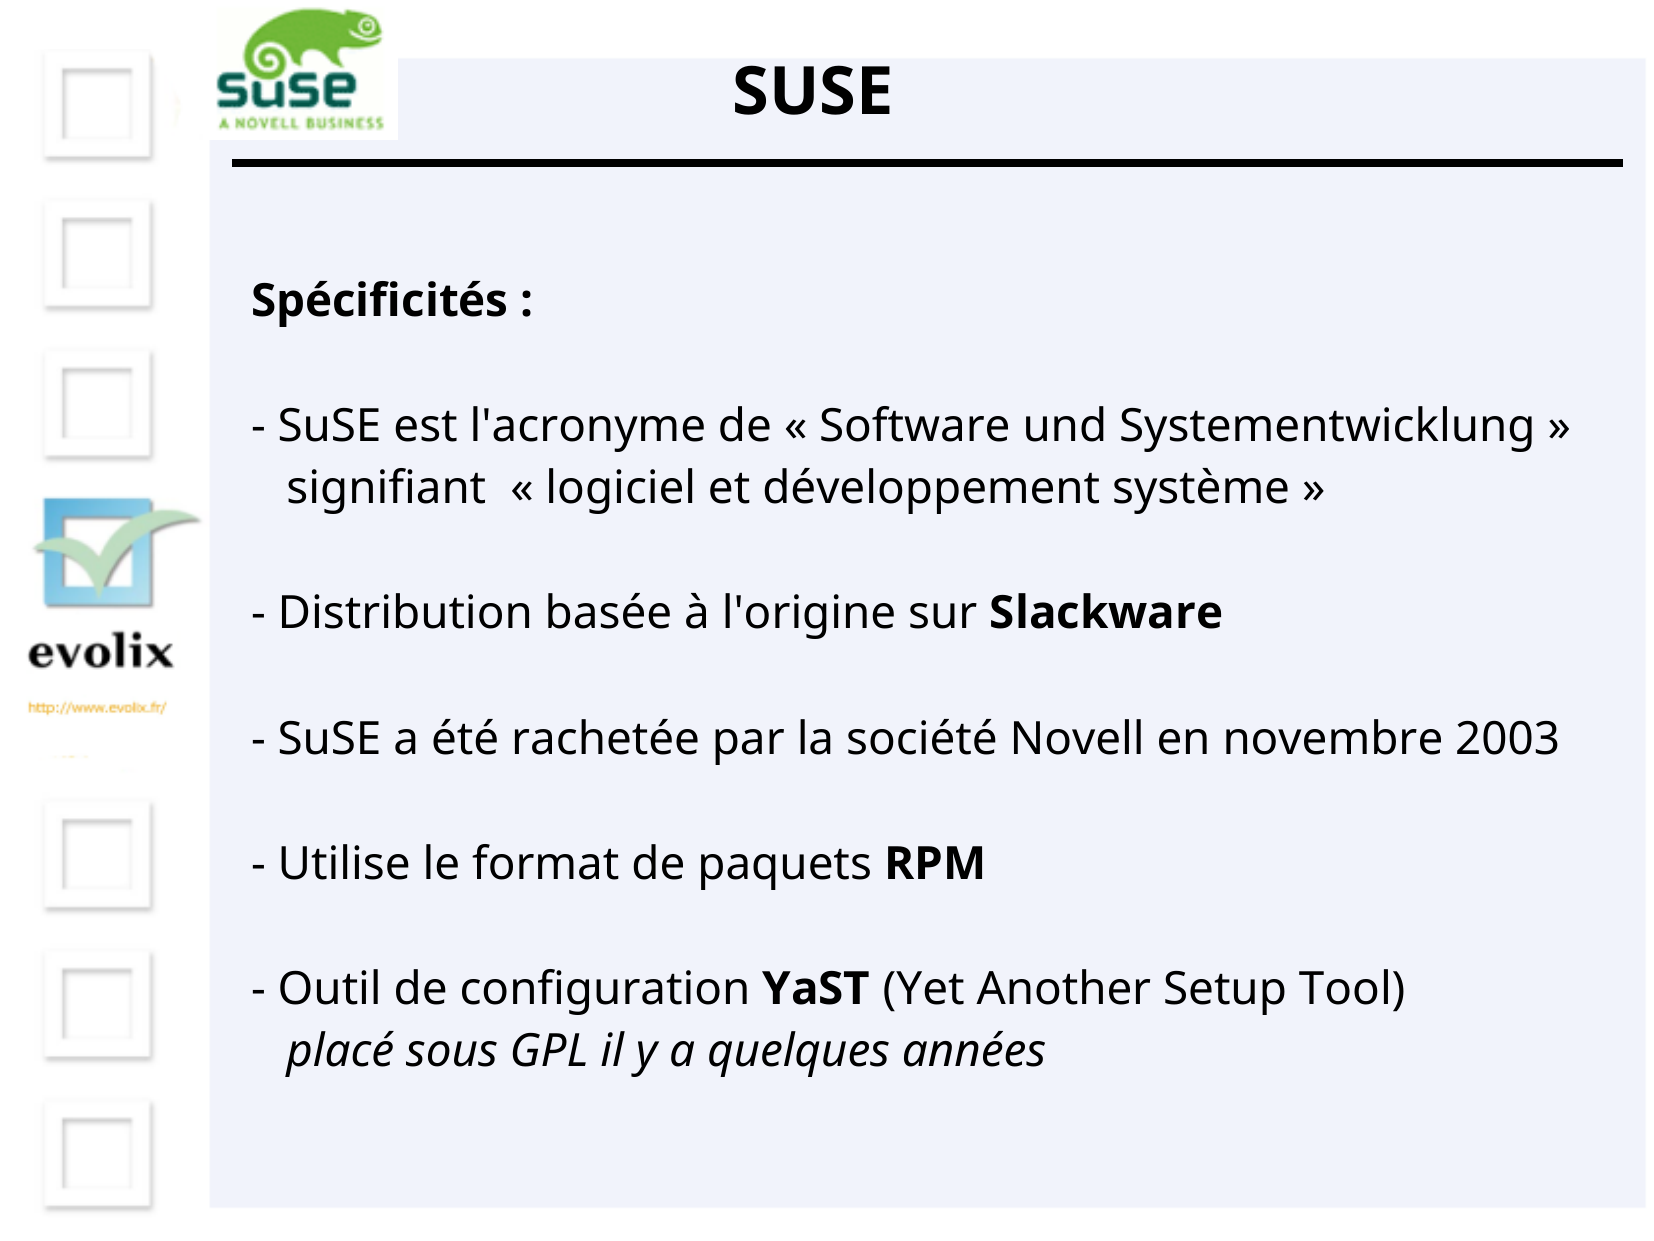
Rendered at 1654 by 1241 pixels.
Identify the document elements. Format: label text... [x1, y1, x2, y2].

title SUSE [22, 27, 1604, 151]
picture [0, 49, 1654, 1218]
subtitle Spécificités : - SuSE est l'acronyme de « Software und Systementwicklung » signifiant « logiciel et développement système » - Distribution basée à l'origine sur Slackware - SuSE a été rachetée par la société Novell en novembre 2003 - Utilise le format de paquets RPM - Outil de configuration YaST (Yet Another Setup Tool) placé sous GPL il y a quelques années [215, 155, 1606, 1130]
picture [204, 0, 398, 140]
